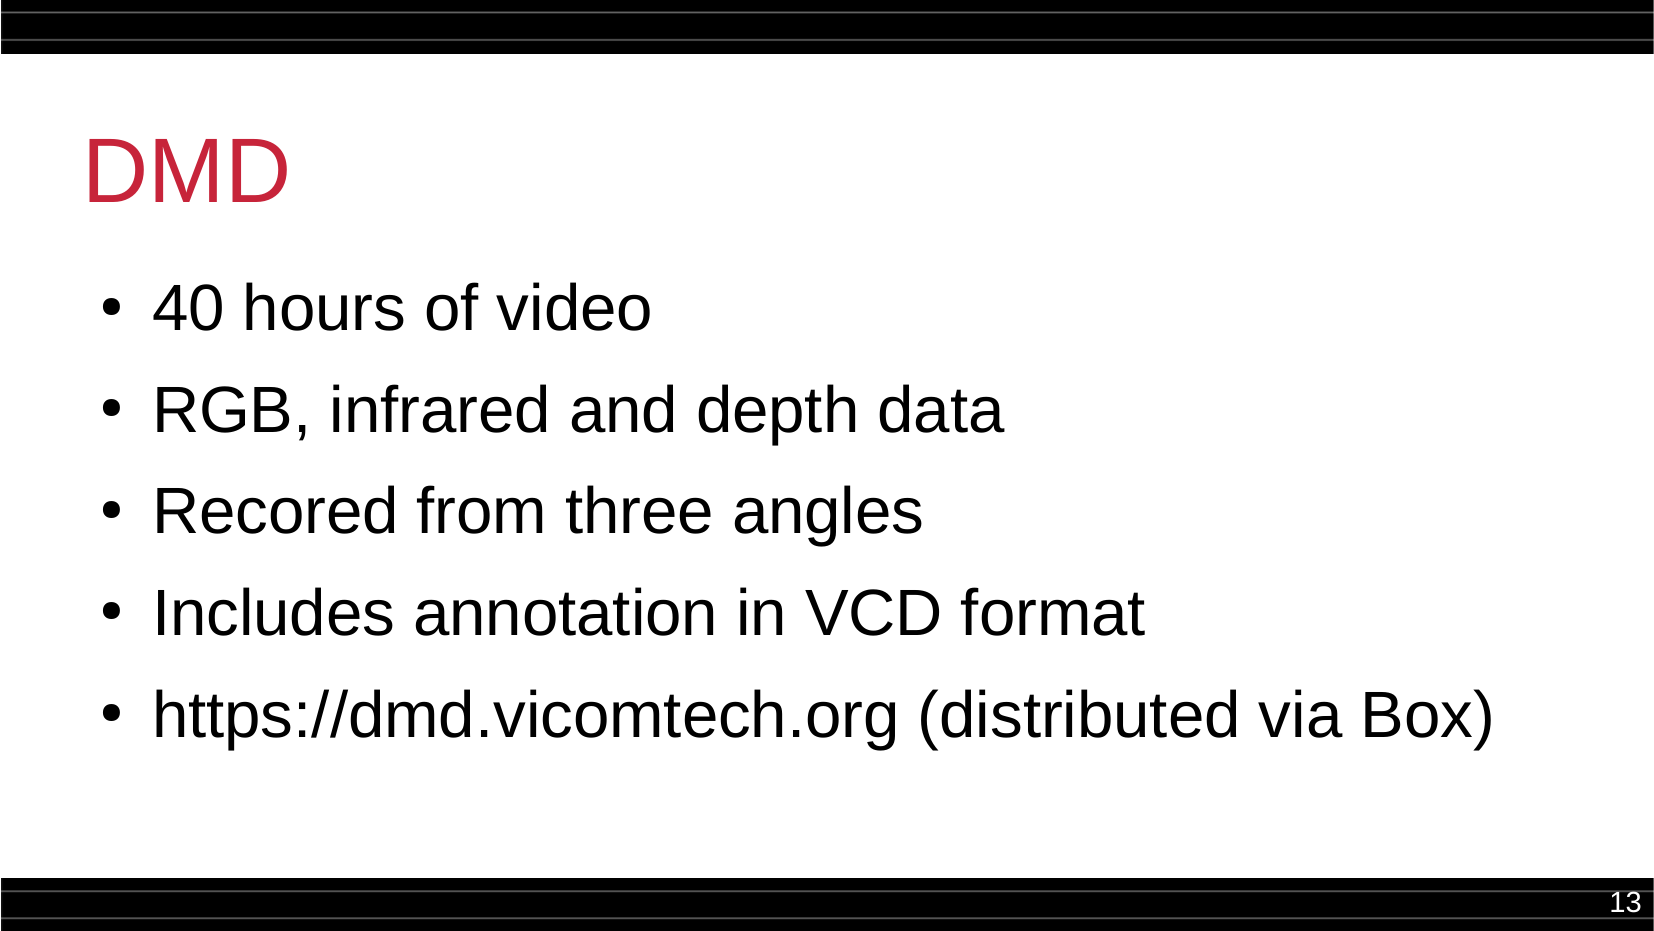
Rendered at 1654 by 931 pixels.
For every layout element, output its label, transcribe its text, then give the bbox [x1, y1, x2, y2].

picture [1, 878, 1654, 931]
title DMD [82, 92, 1571, 249]
picture [1, 0, 1654, 54]
list 40 hours of video RGB, infrared and depth data Recored from three angles Includes annotation in VCD format https://dmd.vicomtech.org (distributed via Box) [82, 271, 1571, 758]
